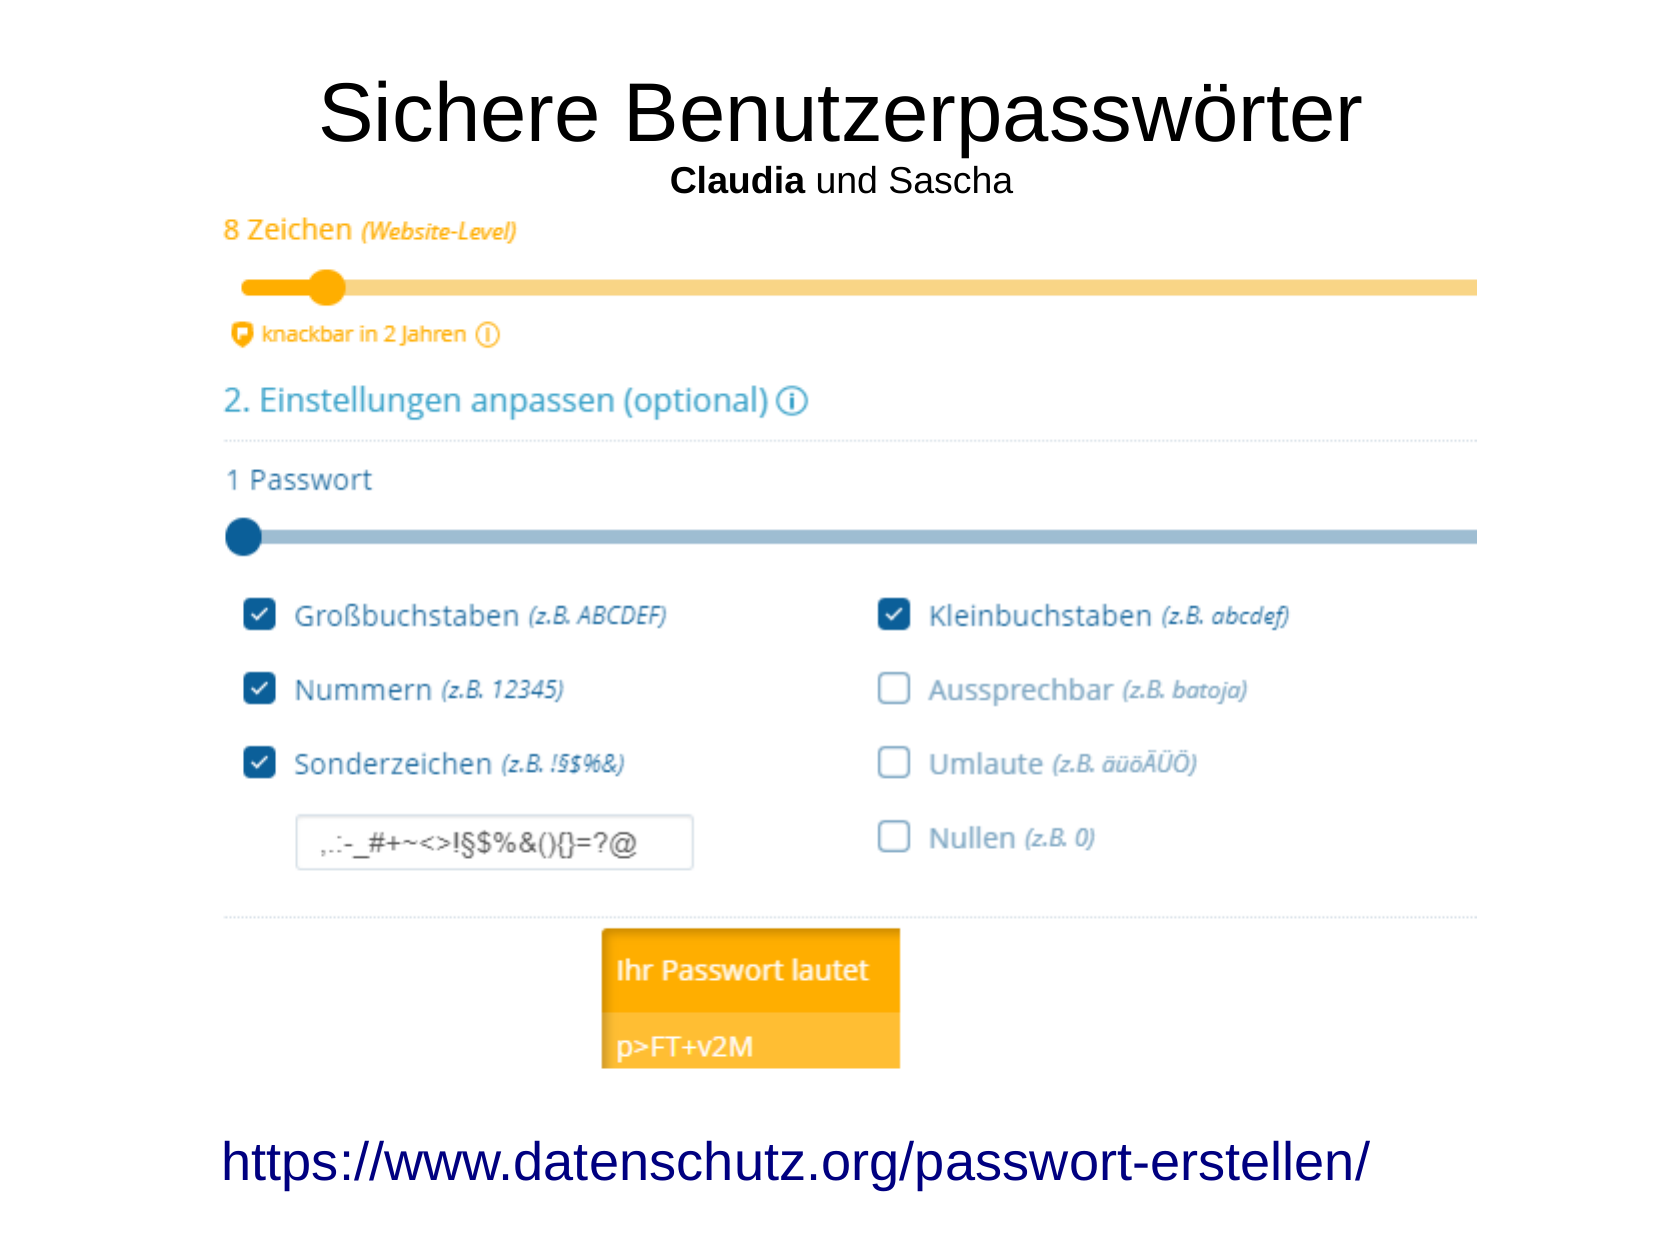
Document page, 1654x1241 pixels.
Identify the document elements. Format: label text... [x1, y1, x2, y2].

text_box Sichere Benutzerpasswörter Claudia und Sascha [88, 59, 1595, 209]
picture [206, 206, 1477, 1101]
text_box https://www.datenschutz.org/passwort-erstellen/ [206, 1124, 1536, 1241]
